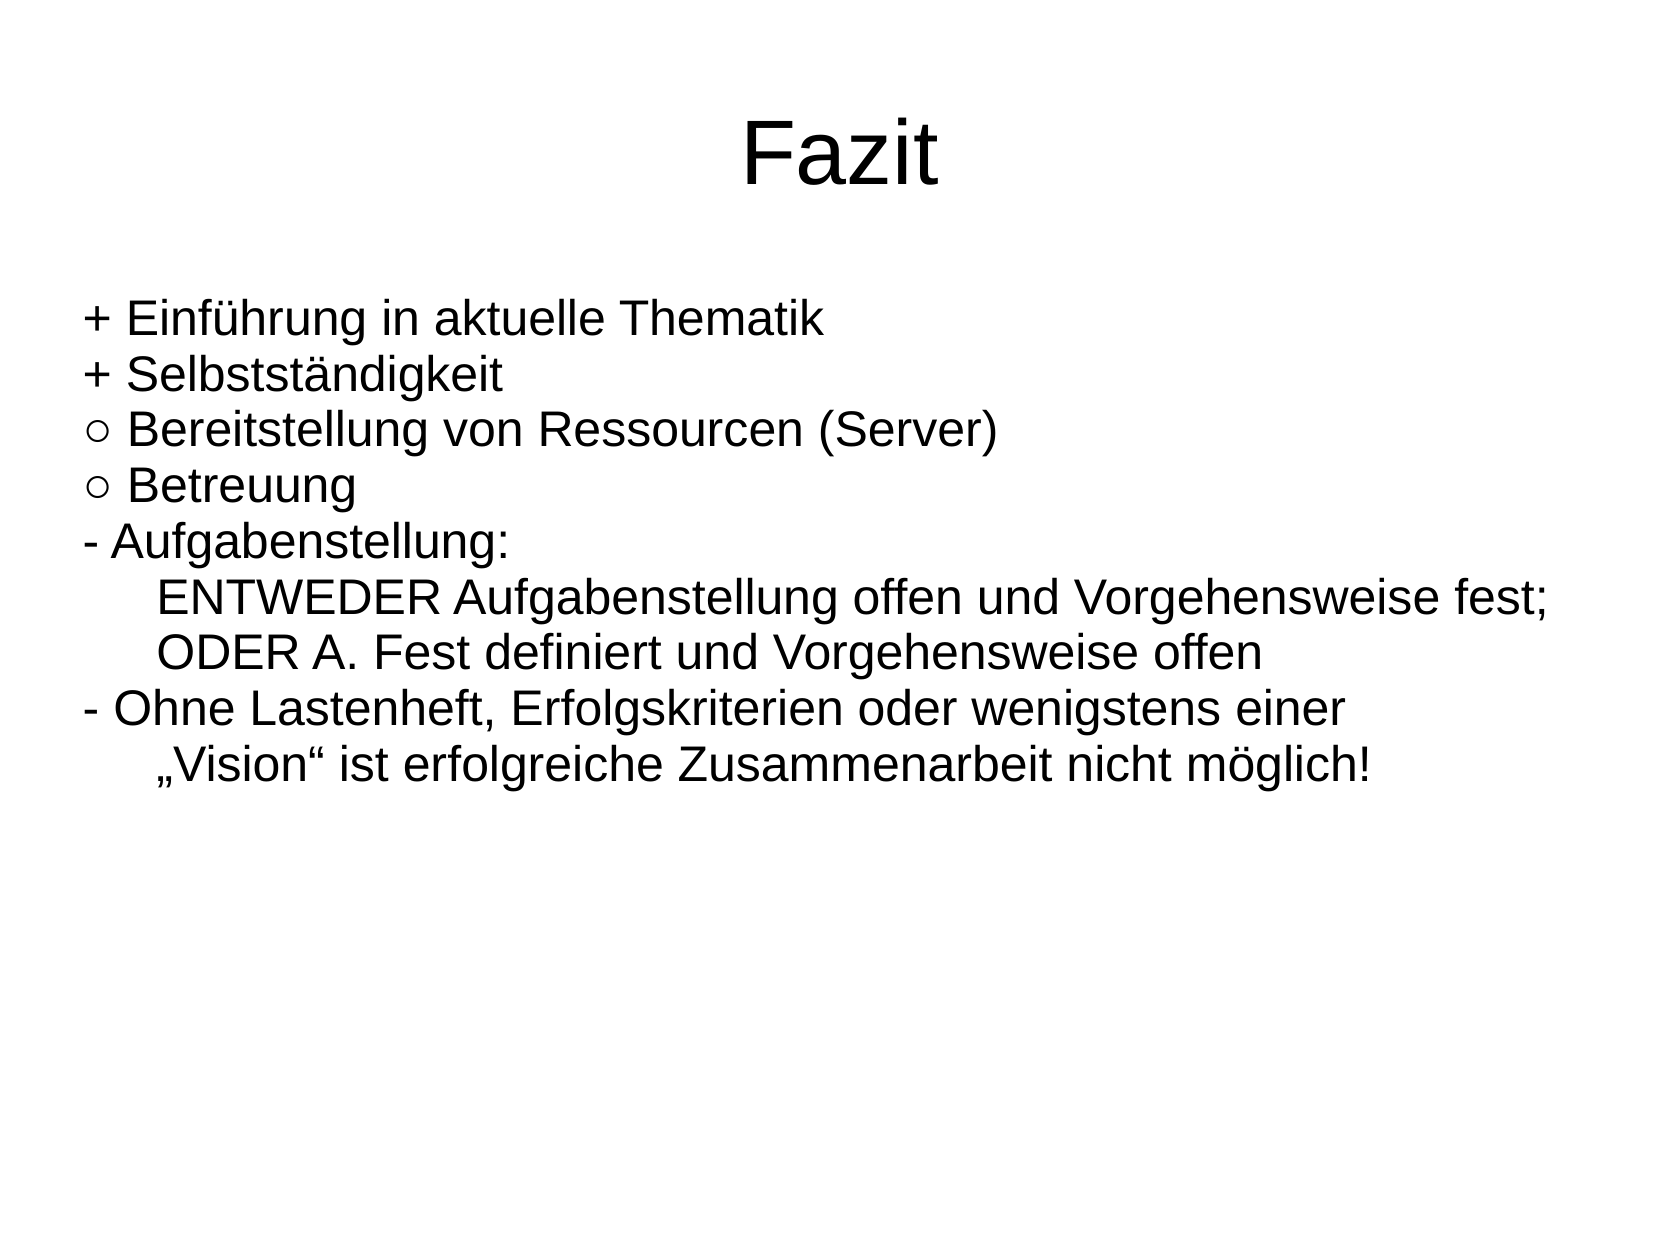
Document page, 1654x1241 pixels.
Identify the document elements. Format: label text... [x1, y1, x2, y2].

title Fazit [82, 49, 1571, 257]
subtitle + Einführung in aktuelle Thematik + Selbstständigkeit ○ Bereitstellung von Ressourcen (Server) ○ Betreuung - Aufgabenstellung: ENTWEDER Aufgabenstellung offen und Vorgehensweise fest; ODER A. Fest definiert und Vorgehensweise offen - Ohne Lastenheft, Erfolgskriterien oder wenigstens einer „Vision“ ist erfolgreiche Zusammenarbeit nicht möglich! [82, 290, 1571, 1010]
